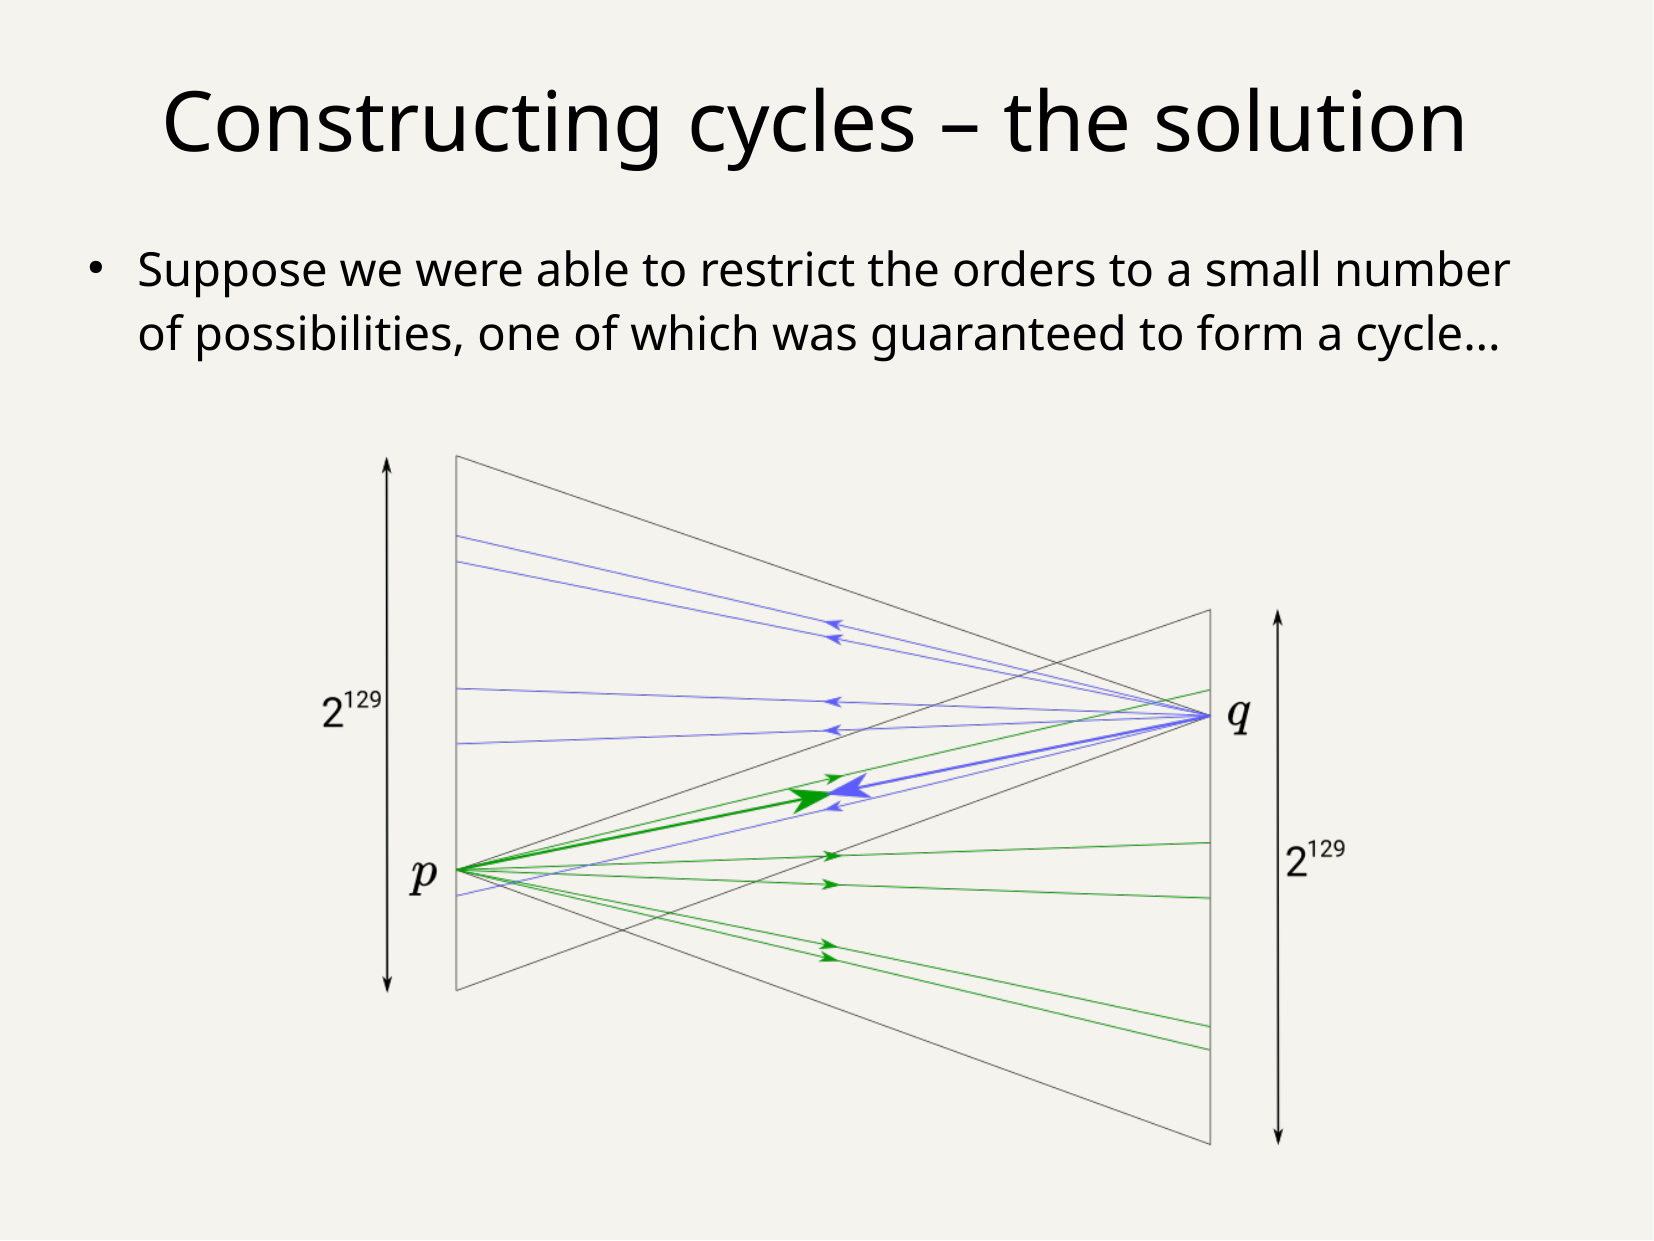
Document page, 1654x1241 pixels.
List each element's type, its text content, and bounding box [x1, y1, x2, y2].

picture [283, 430, 1382, 1164]
list Suppose we were able to restrict the orders to a small number of possibilities, one of which was guaranteed to form a cycle... [70, 236, 1536, 426]
title Constructing cycles – the solution [82, 49, 1571, 189]
